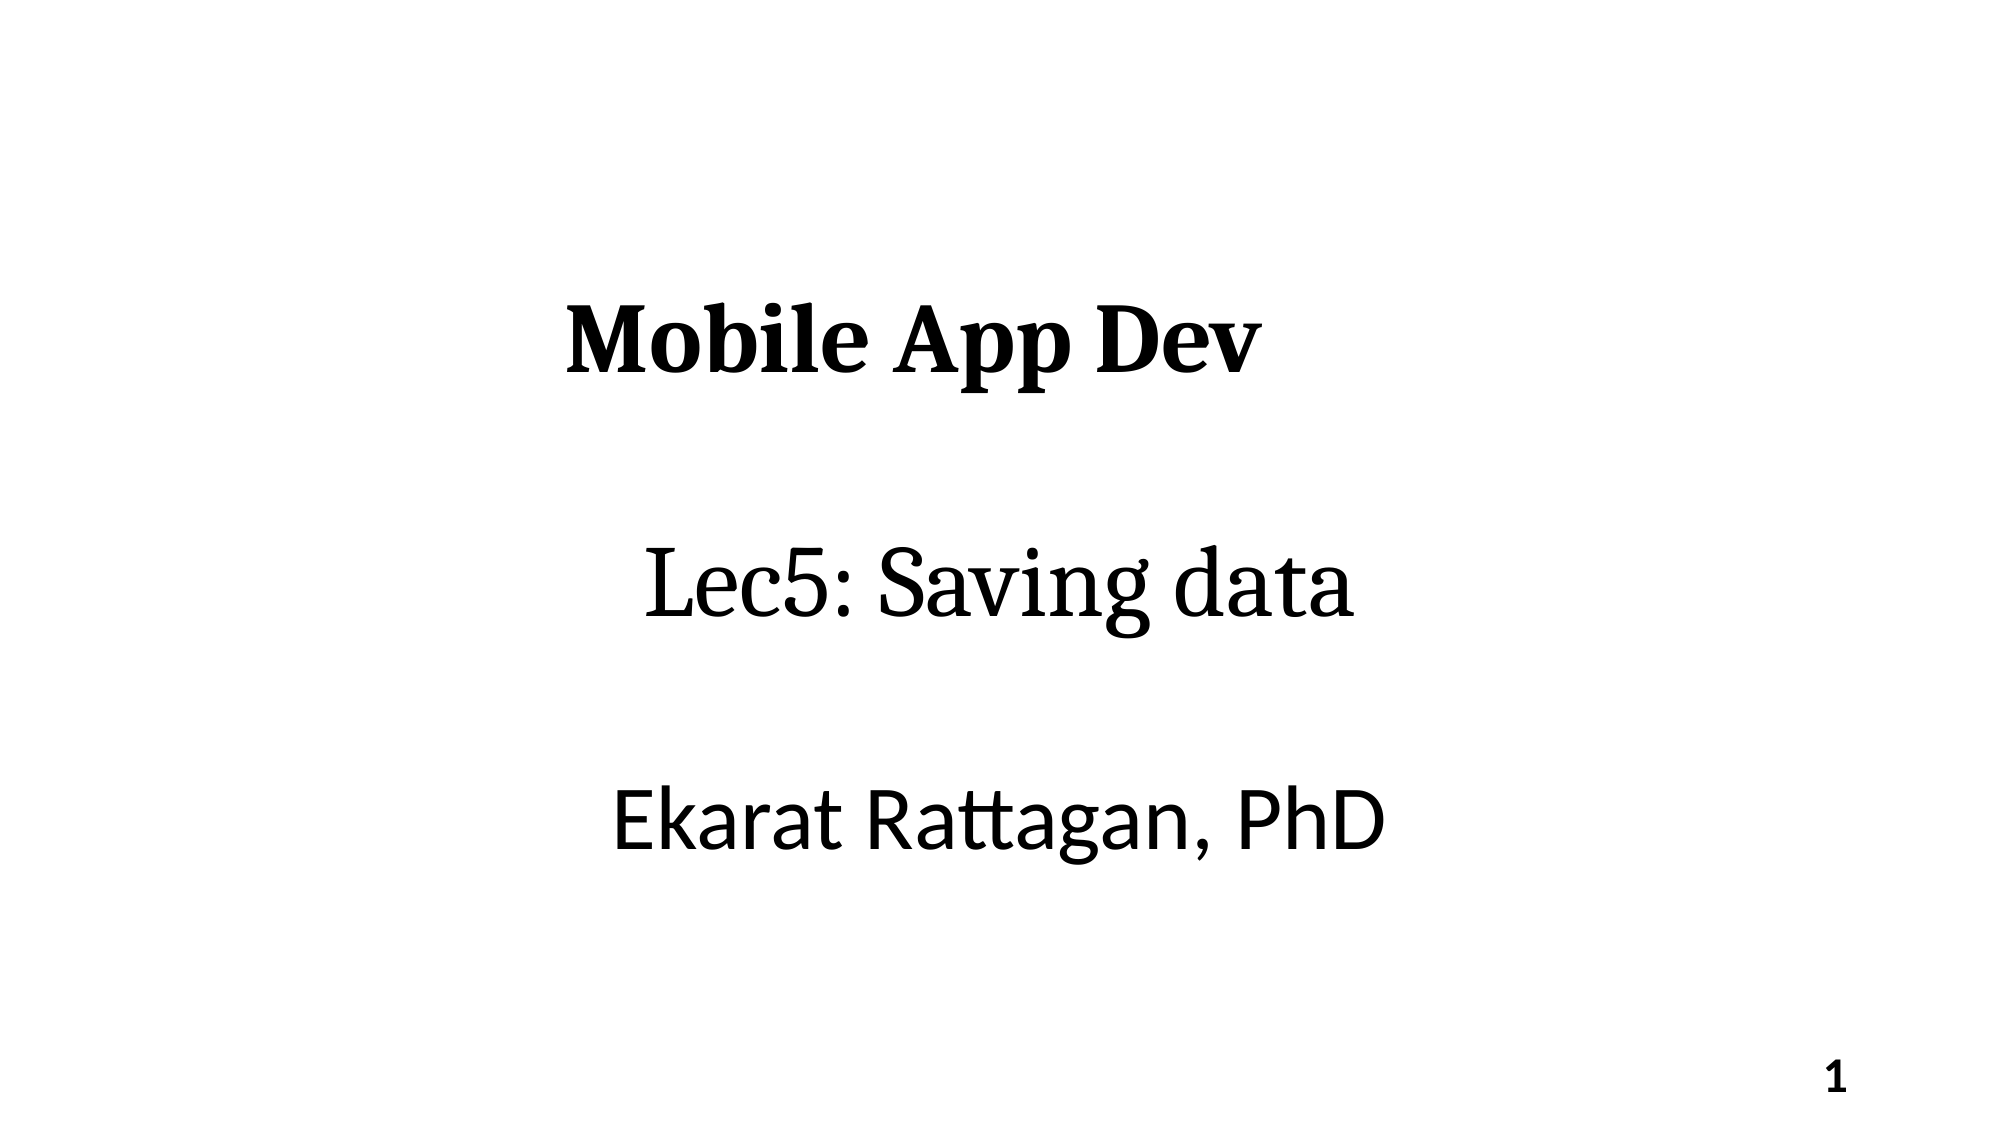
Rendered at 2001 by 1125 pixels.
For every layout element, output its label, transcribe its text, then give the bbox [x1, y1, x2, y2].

text_box Ekarat Rattagan, PhD [249, 590, 1750, 863]
text_box Mobile App Dev Lec5: Saving data [249, 184, 1750, 590]
text_box <number> [1412, 1042, 1863, 1103]
